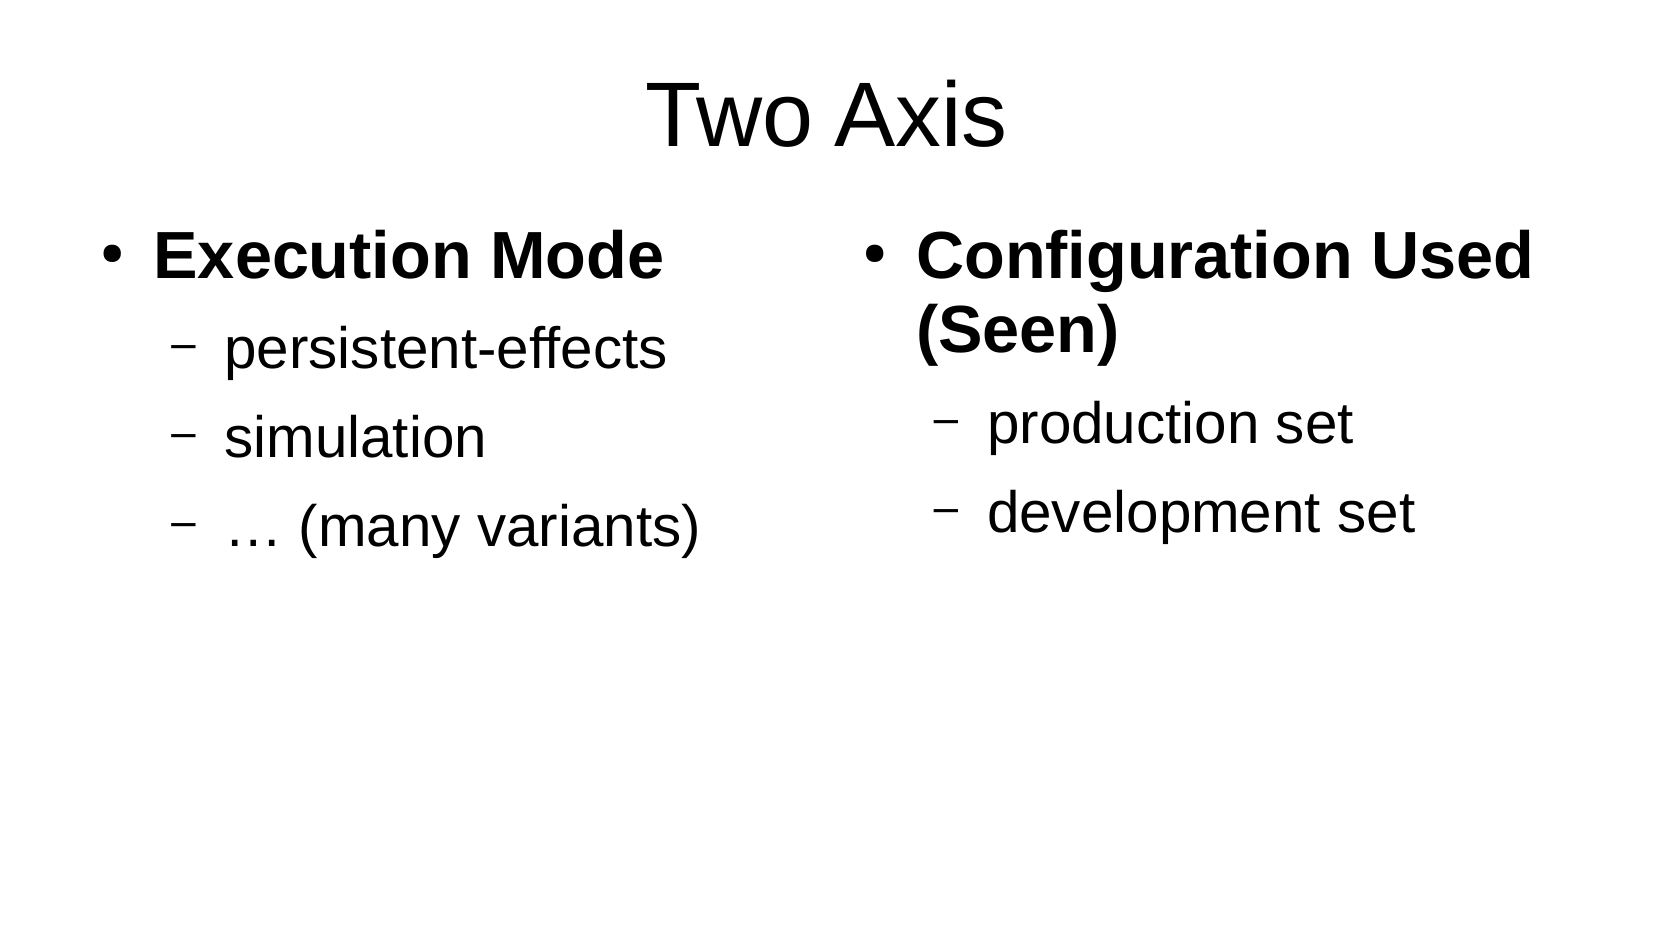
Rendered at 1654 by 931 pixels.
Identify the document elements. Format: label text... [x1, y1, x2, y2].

list Configuration Used (Seen) production set development set [845, 217, 1572, 758]
list Execution Mode persistent-effects simulation … (many variants) [82, 217, 809, 758]
title Two Axis [82, 37, 1571, 193]
